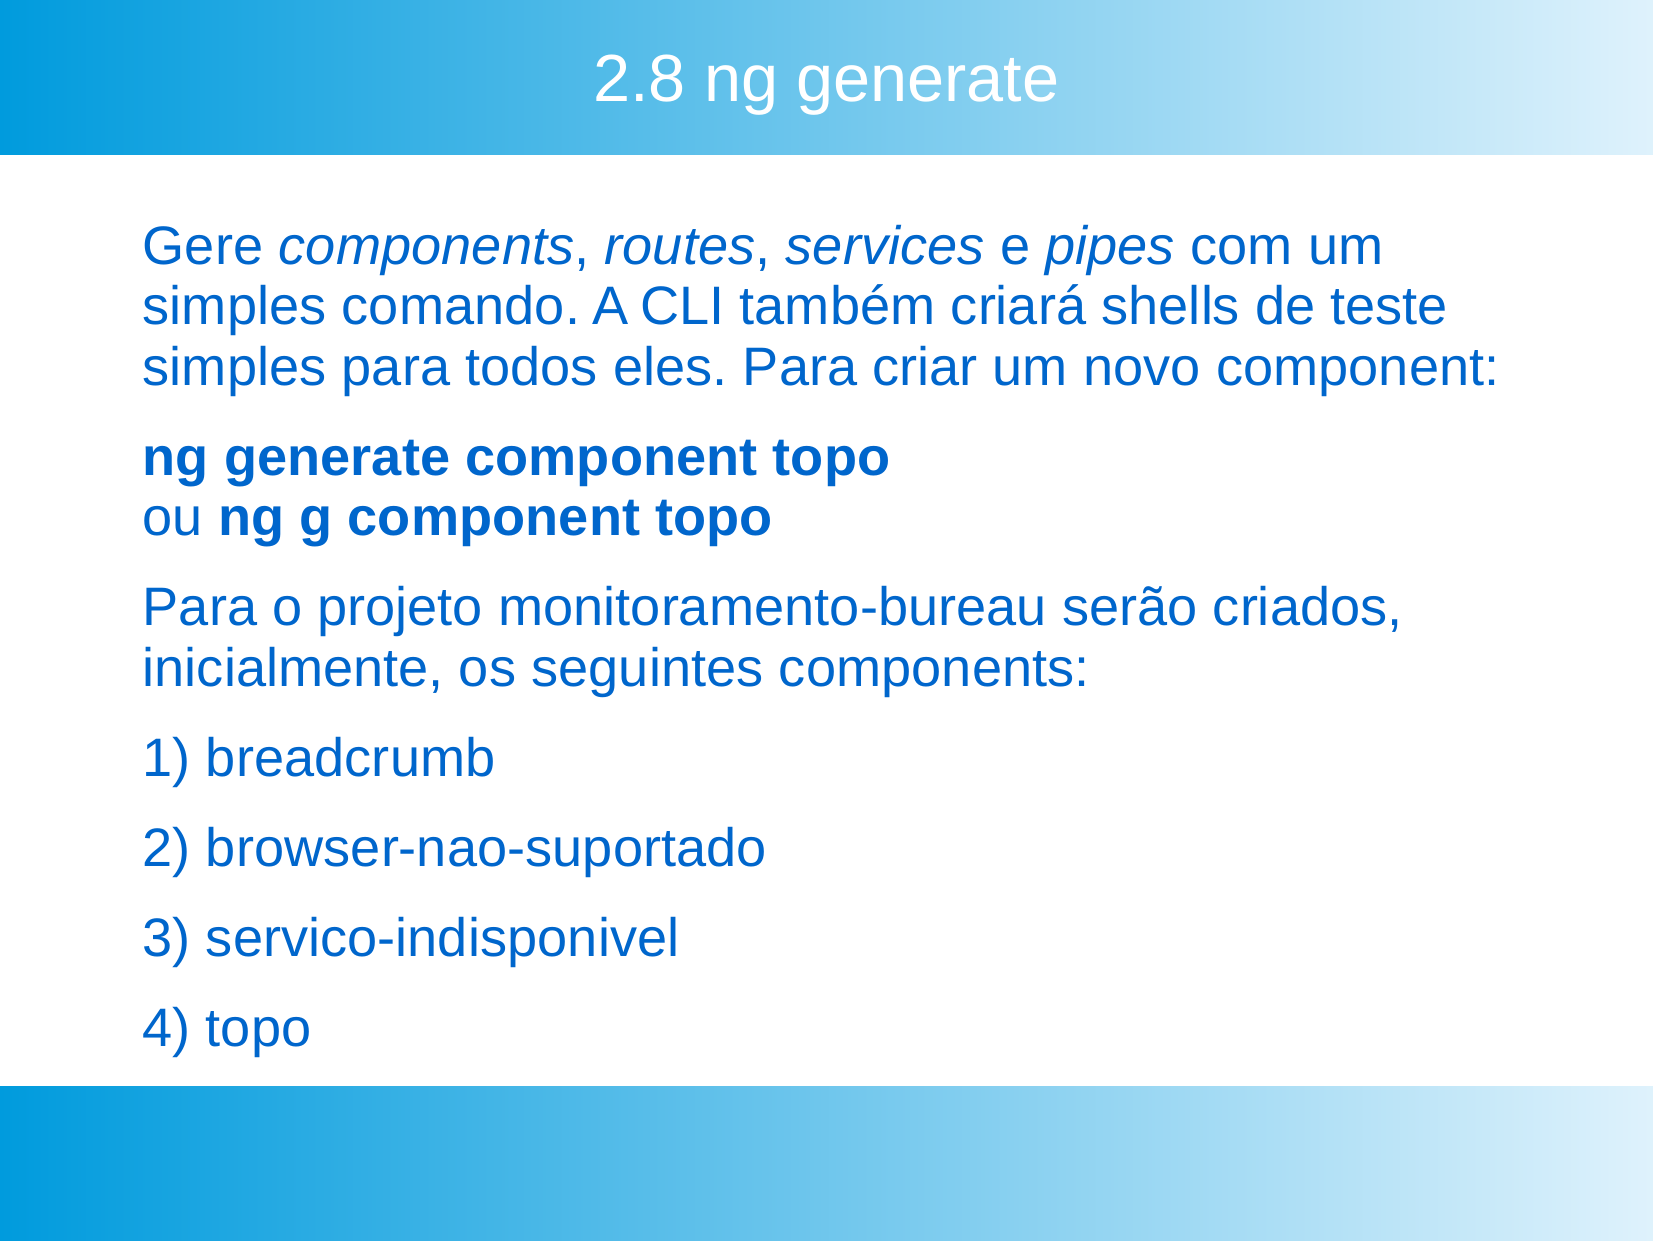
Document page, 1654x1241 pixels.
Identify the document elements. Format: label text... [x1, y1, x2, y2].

list Gere components, routes, services e pipes com um simples comando. A CLI também criará shells de teste simples para todos eles. Para criar um novo component: ng generate component topo ou ng g component topo Para o projeto monitoramento-bureau serão criados, inicialmente, os seguintes components: 1) breadcrumb 2) browser-nao-suportado 3) servico-indisponivel 4) topo [71, 215, 1561, 1096]
title 2.8 ng generate [82, 25, 1571, 131]
